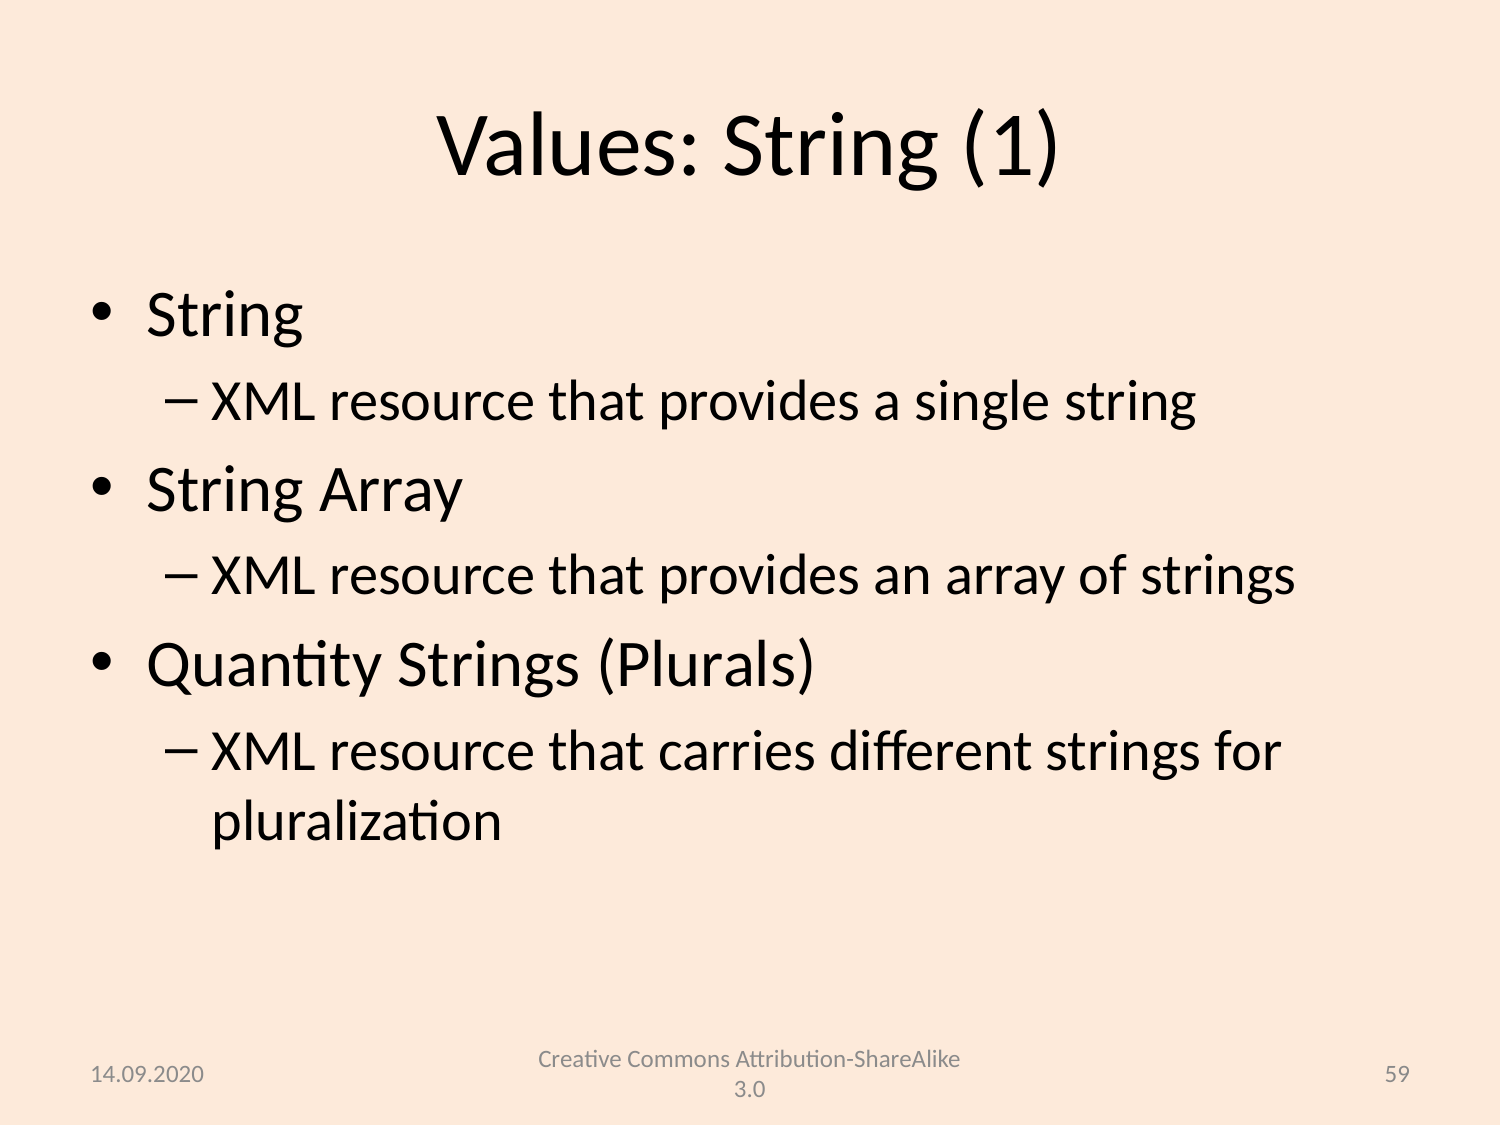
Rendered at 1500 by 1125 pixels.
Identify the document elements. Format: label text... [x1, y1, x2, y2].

title Values: String (1) [75, 45, 1425, 233]
list String XML resource that provides a single string String Array XML resource that provides an array of strings Quantity Strings (Plurals) XML resource that carries different strings for pluralization [75, 262, 1425, 1005]
footer Creative Commons Attribution-ShareAlike 3.0 [512, 1042, 988, 1103]
slide_number <number> [1074, 1042, 1425, 1103]
